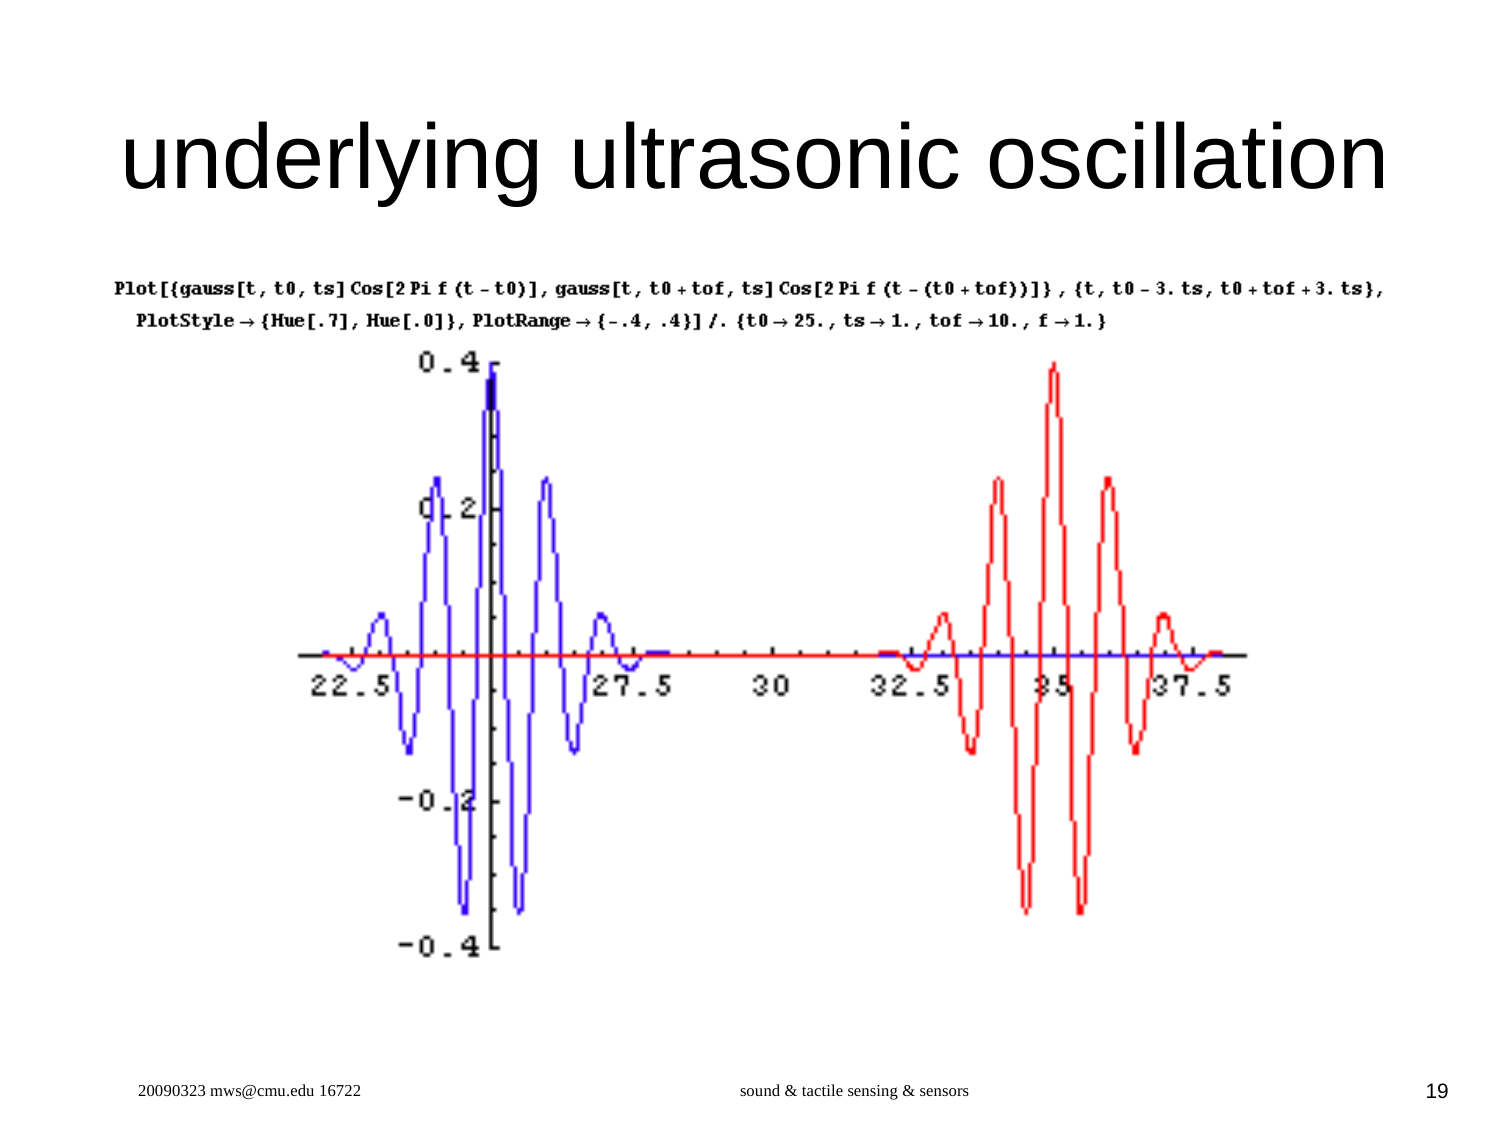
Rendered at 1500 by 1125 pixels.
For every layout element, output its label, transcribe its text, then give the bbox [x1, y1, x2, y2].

picture [275, 349, 1276, 965]
picture [112, 274, 1390, 335]
title underlying ultrasonic oscillation [62, 87, 1450, 226]
